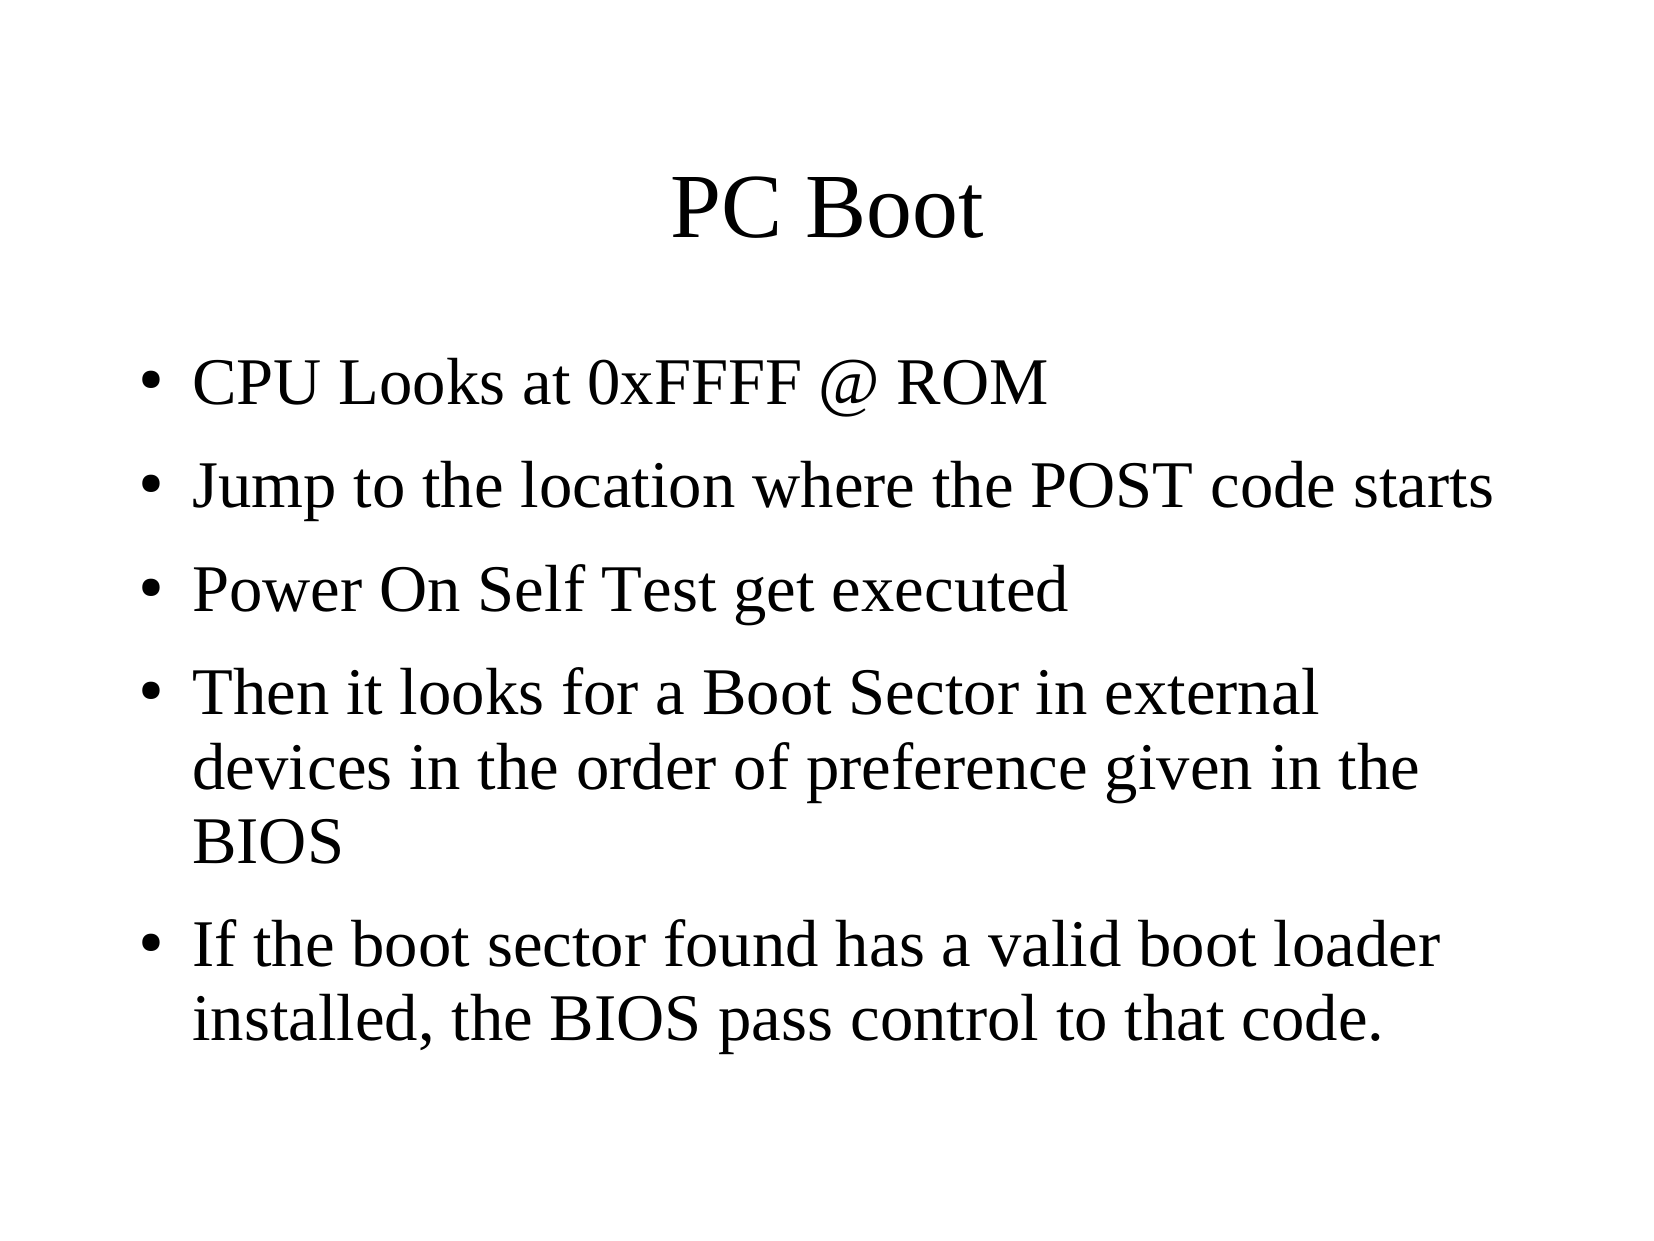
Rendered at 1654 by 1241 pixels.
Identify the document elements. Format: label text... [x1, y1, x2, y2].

list CPU Looks at 0xFFFF @ ROM Jump to the location where the POST code starts Power On Self Test get executed Then it looks for a Boot Sector in external devices in the order of preference given in the BIOS If the boot sector found has a valid boot loader installed, the BIOS pass control to that code. [121, 344, 1534, 1127]
title PC Boot [121, 102, 1534, 311]
